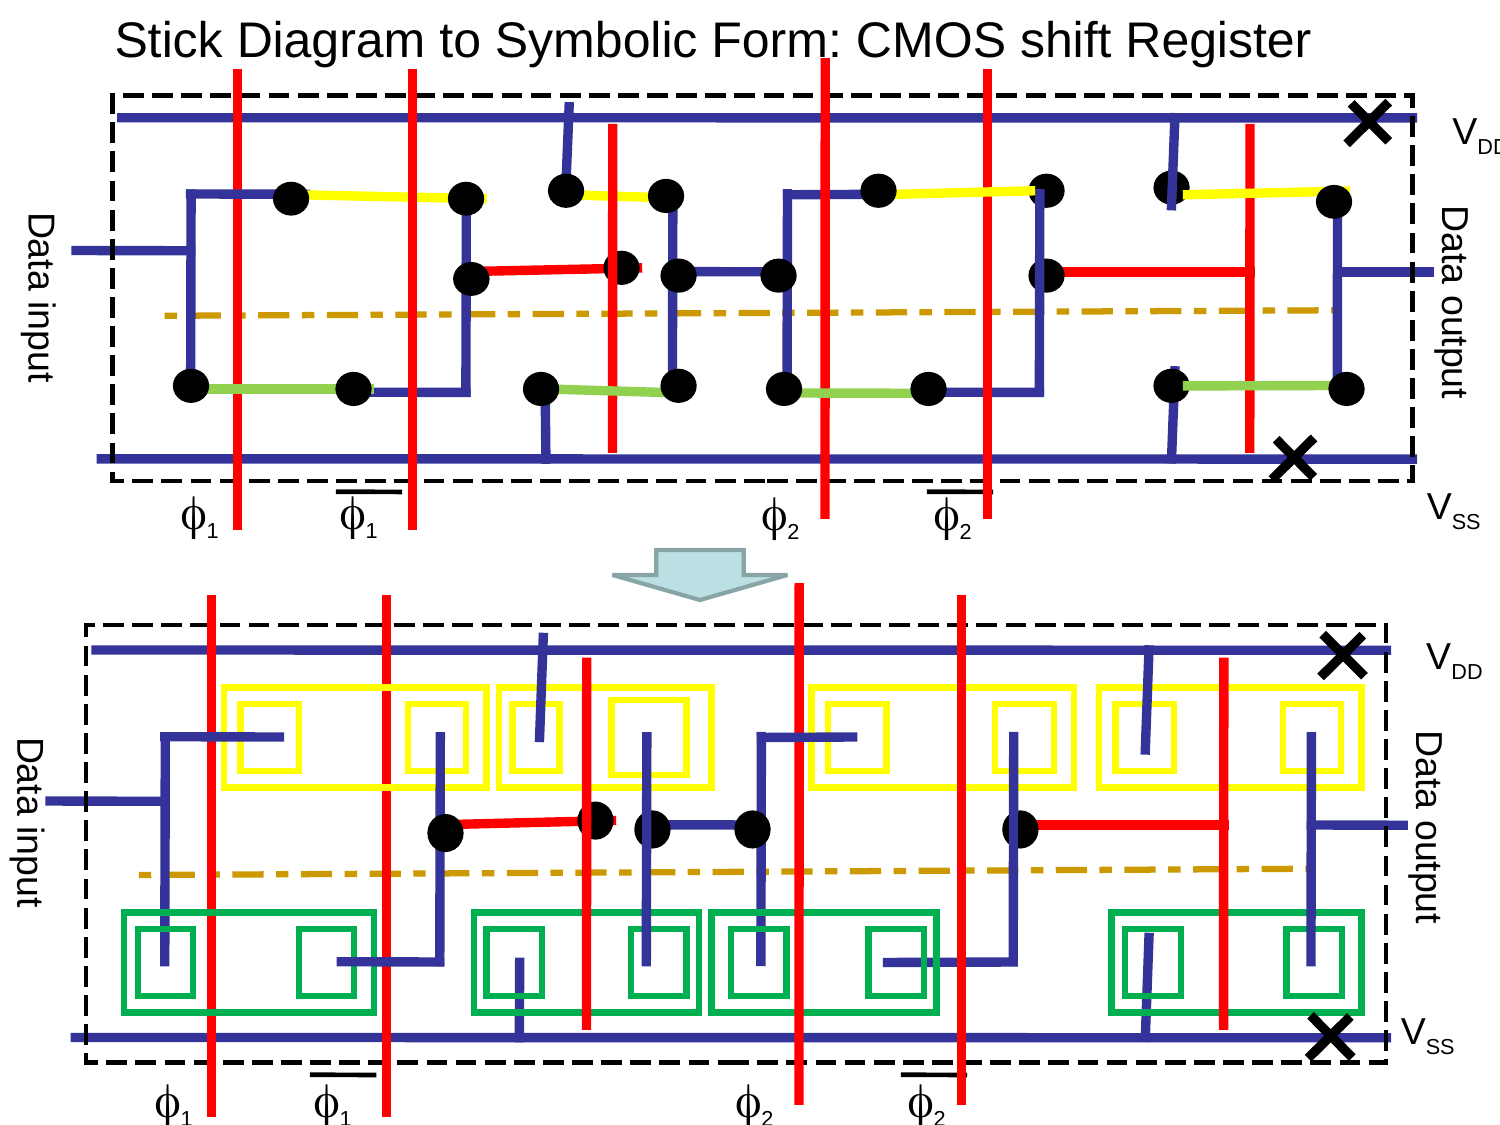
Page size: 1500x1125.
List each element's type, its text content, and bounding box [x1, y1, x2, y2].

text_box 2 [912, 1095, 919, 1116]
text_box [1004, 818, 1008, 841]
text_box [1330, 373, 1363, 404]
text_box [862, 175, 895, 206]
text_box [1031, 175, 1063, 206]
text_box VDD [1437, 99, 1500, 167]
text_box [768, 373, 801, 404]
text_box 2 [740, 1095, 747, 1116]
text_box Data input [1, 704, 63, 941]
text_box [1019, 812, 1037, 847]
text_box [429, 816, 462, 850]
text_box 2 [720, 1059, 880, 1125]
text_box 1 [165, 471, 326, 551]
text_box 1 [318, 1095, 325, 1116]
text_box VSS [1386, 999, 1499, 1067]
text_box 2 [918, 472, 1126, 552]
text_box [618, 252, 638, 283]
text_box [1045, 260, 1063, 291]
text_box 1 [139, 1059, 299, 1125]
text_box [1317, 186, 1351, 217]
text_box [662, 370, 695, 401]
text_box [275, 183, 308, 214]
text_box Data output [1426, 168, 1488, 437]
text_box [1030, 266, 1034, 285]
text_box [174, 370, 208, 401]
text_box 2 [749, 1095, 756, 1116]
text_box [662, 260, 695, 291]
text_box [337, 373, 370, 404]
text_box Data input [13, 179, 74, 416]
text_box 2 [746, 472, 906, 552]
text_box 1 [159, 1095, 166, 1116]
text_box [450, 183, 483, 214]
text_box [652, 812, 669, 847]
text_box 1 [168, 1095, 175, 1116]
text_box [736, 812, 769, 847]
text_box [1155, 173, 1168, 202]
text_box 2 [892, 1059, 1100, 1125]
text_box VSS [1412, 474, 1500, 542]
text_box [612, 549, 788, 601]
text_box 1 [327, 1095, 334, 1116]
text_box [1155, 370, 1187, 401]
text_box [912, 373, 945, 404]
text_box [525, 373, 558, 404]
text_box [636, 817, 641, 842]
text_box [455, 264, 488, 294]
text_box Data output [1400, 693, 1462, 962]
text_box VDD [1411, 624, 1500, 692]
text_box 1 [326, 471, 532, 551]
text_box [592, 803, 612, 838]
text_box Stick Diagram to Symbolic Form: CMOS shift Register [99, 0, 1338, 76]
text_box [1177, 174, 1188, 202]
text_box [762, 260, 795, 291]
text_box 1 [299, 1059, 506, 1125]
text_box 2 [921, 1095, 928, 1116]
text_box [550, 175, 583, 206]
text_box [650, 180, 683, 211]
